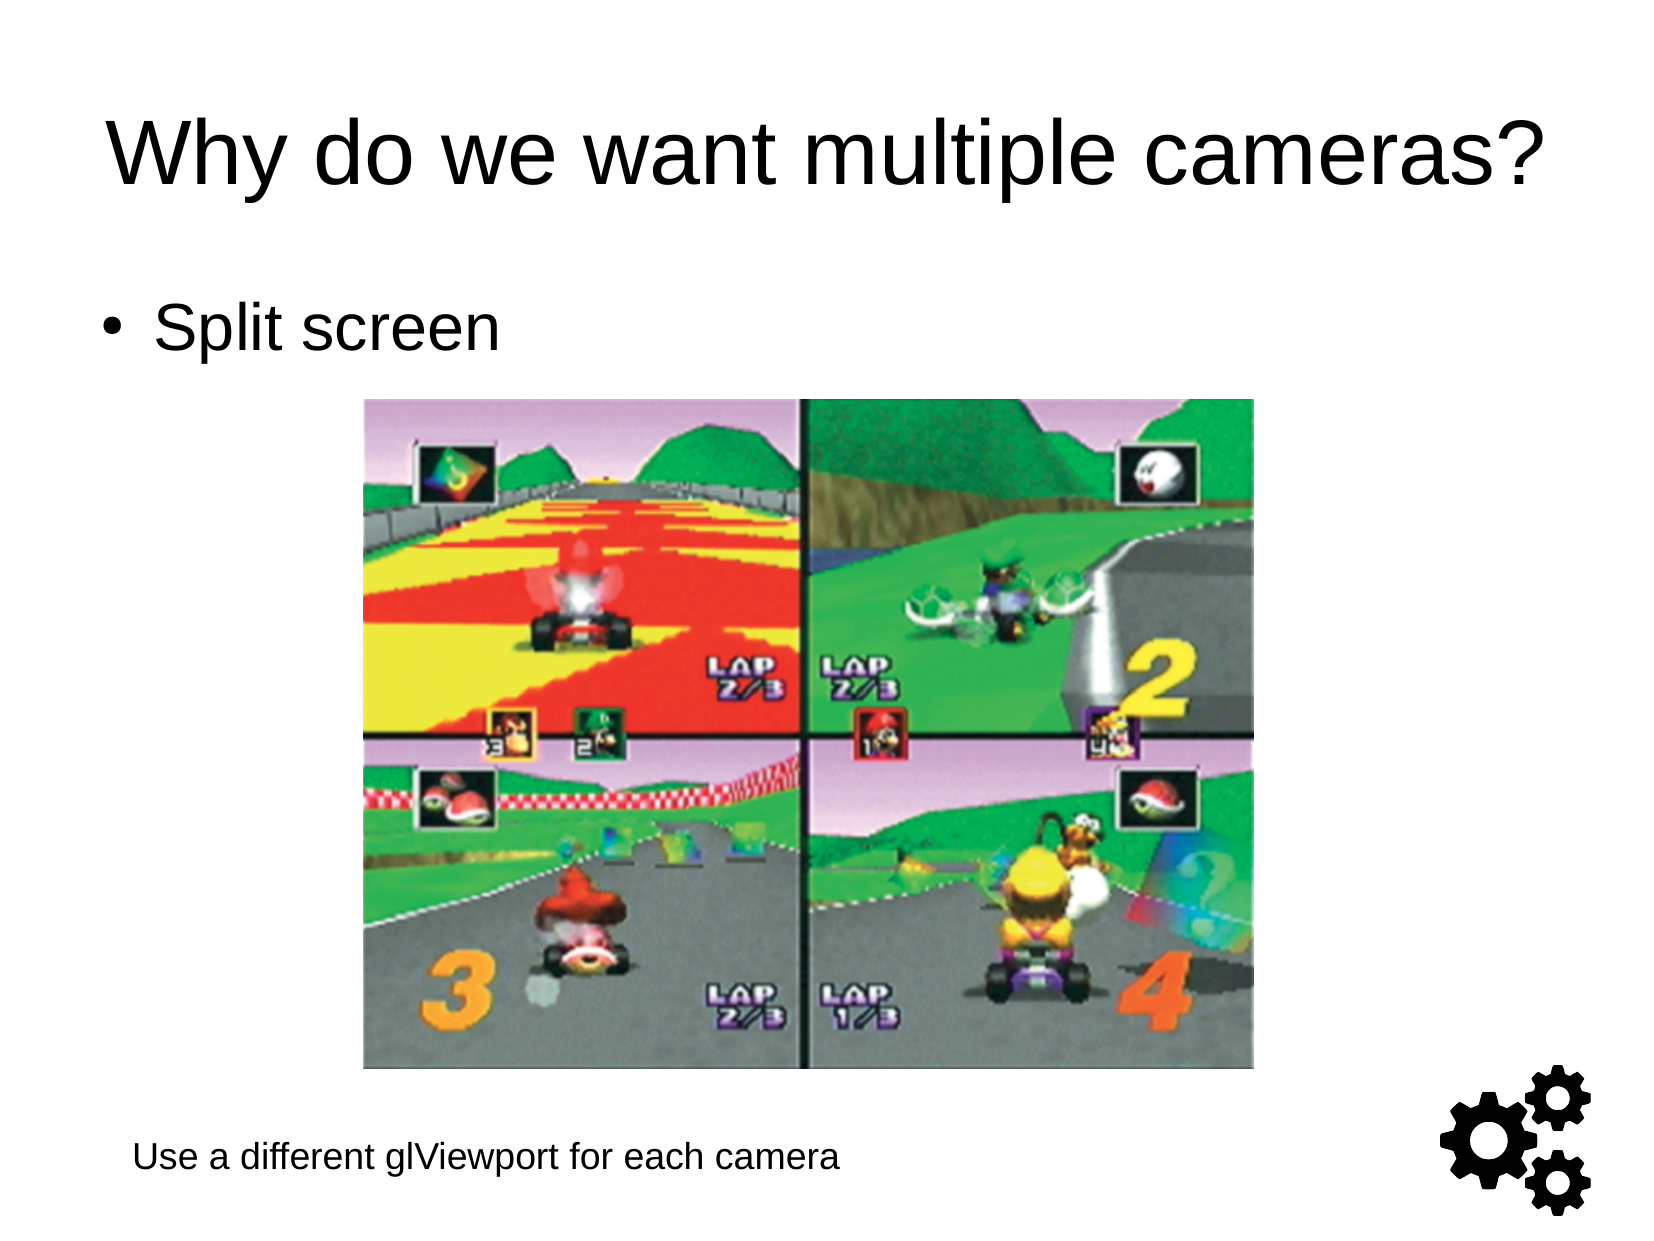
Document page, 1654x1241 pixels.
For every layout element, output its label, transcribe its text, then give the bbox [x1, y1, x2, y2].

picture [1440, 1065, 1591, 1216]
text_box Use a different glViewport for each camera [117, 1128, 856, 1186]
list Split screen [82, 290, 1571, 1010]
title Why do we want multiple cameras? [82, 49, 1571, 257]
picture [363, 399, 1254, 1069]
